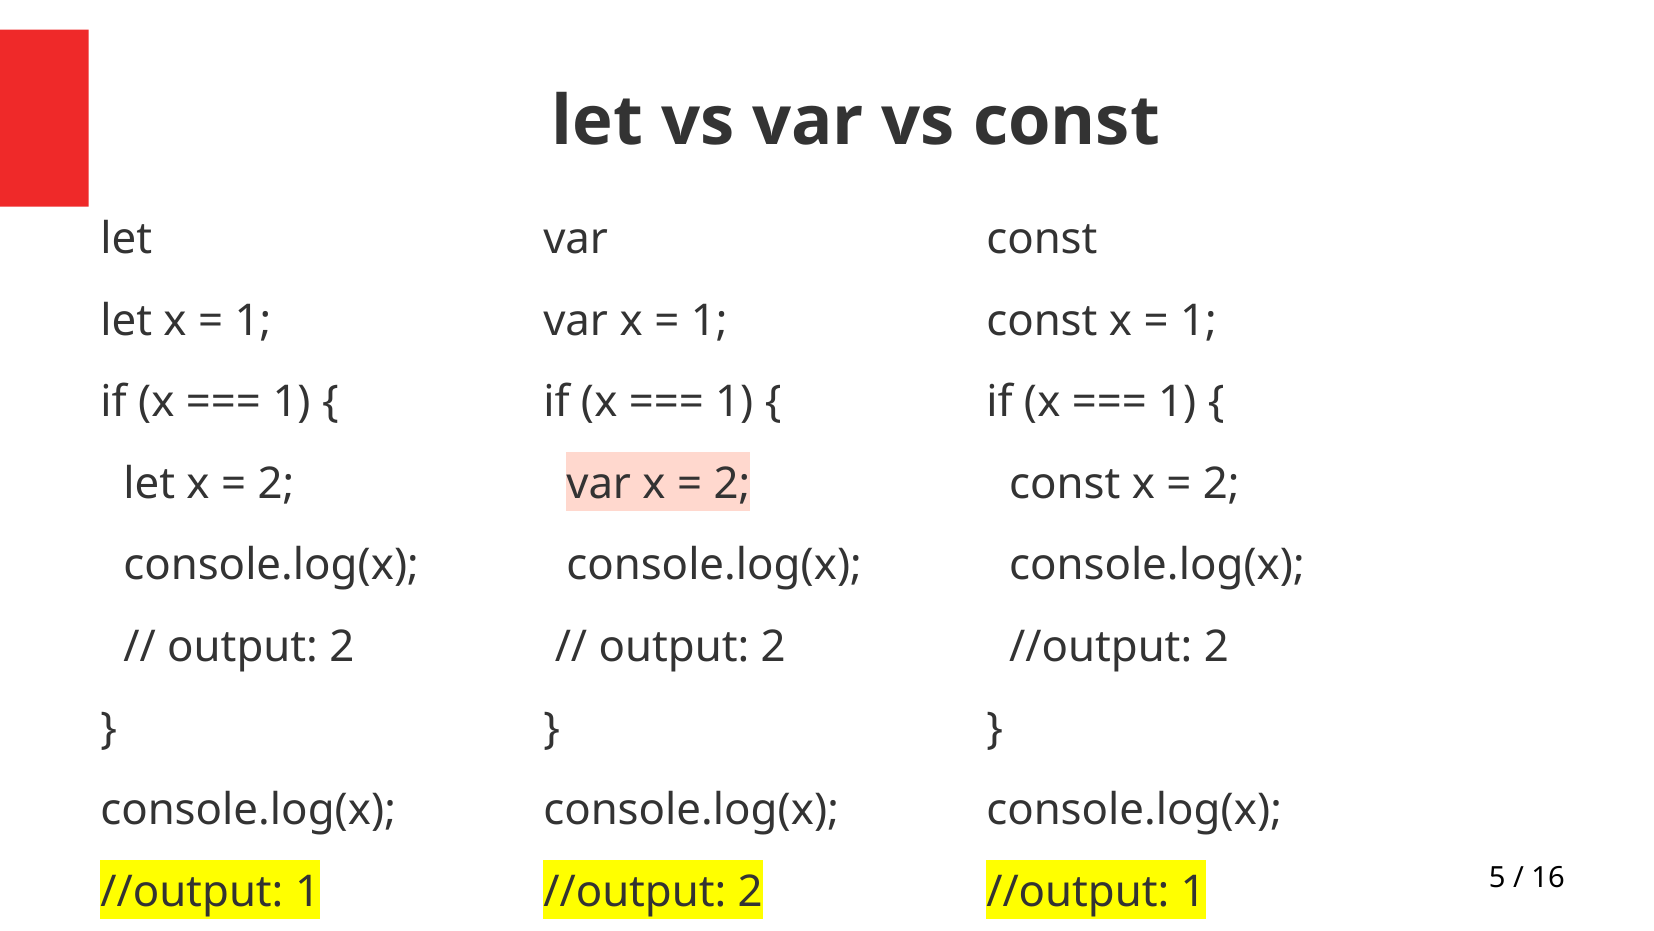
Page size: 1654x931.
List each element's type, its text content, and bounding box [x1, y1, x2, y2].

title let vs var vs const [118, 29, 1595, 207]
list var var x = 1; if (x === 1) { var x = 2; console.log(x); // output: 2 } console.log(x); //output: 2 [472, 206, 886, 931]
list const const x = 1; if (x === 1) { const x = 2; console.log(x); //output: 2 } console.log(x); //output: 1 [915, 206, 1447, 931]
list let let x = 1; if (x === 1) { let x = 2; console.log(x); // output: 2 } console.log(x); //output: 1 [29, 206, 443, 931]
